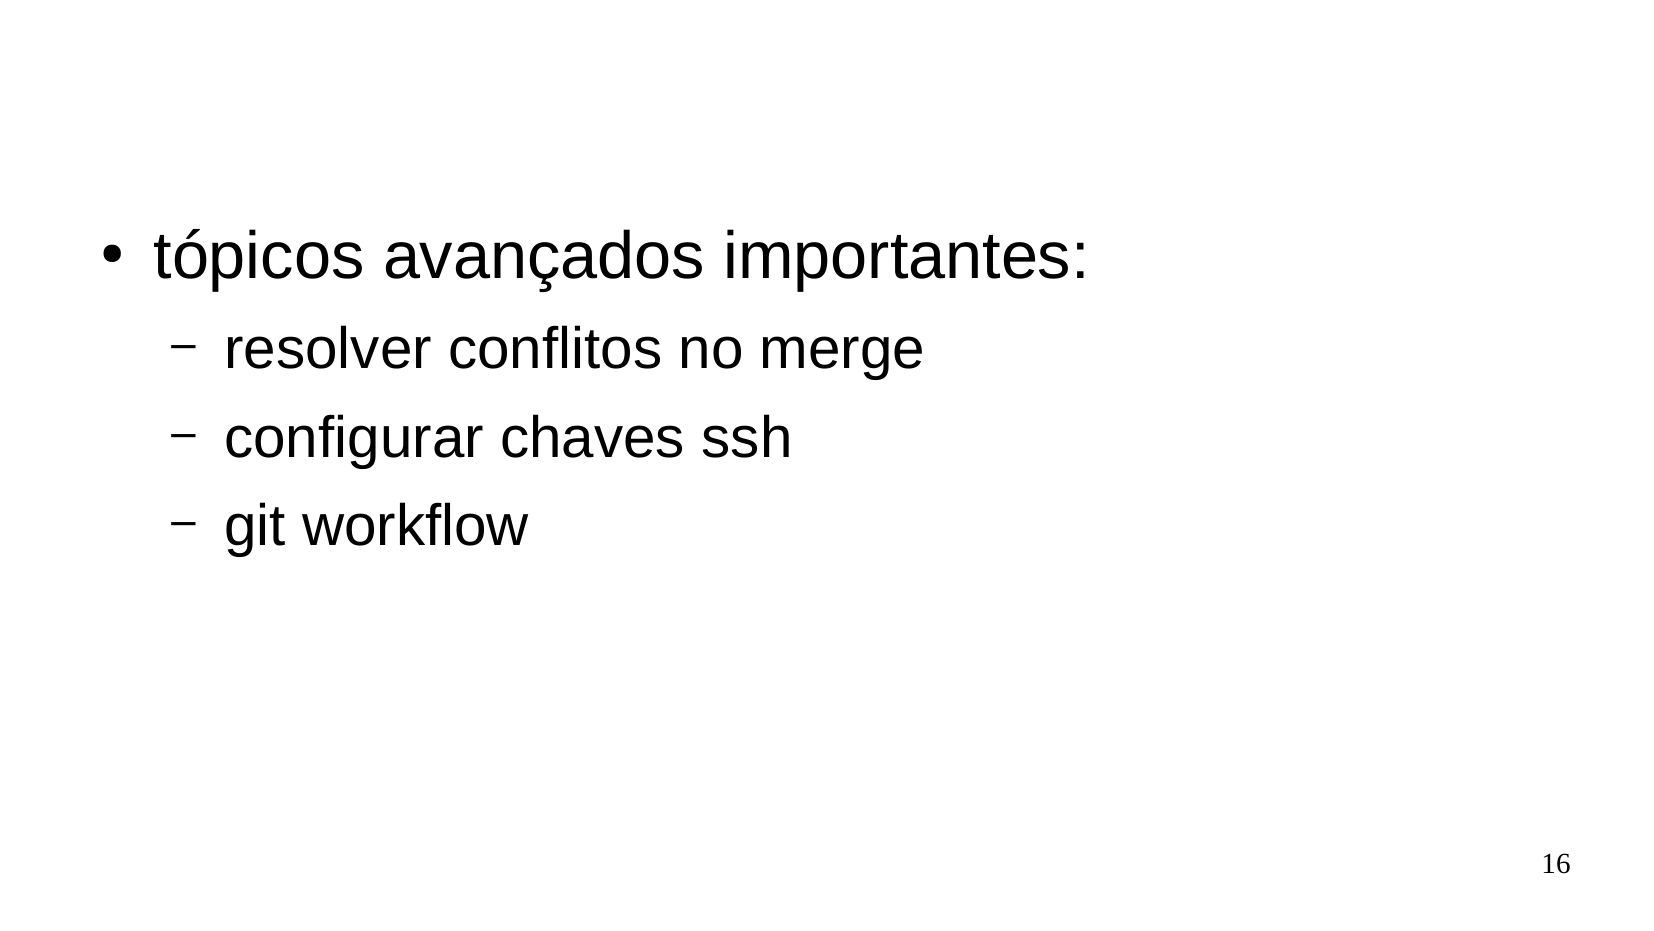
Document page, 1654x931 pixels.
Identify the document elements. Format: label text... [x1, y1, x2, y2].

list tópicos avançados importantes: resolver conflitos no merge configurar chaves ssh git workflow [82, 217, 1571, 757]
